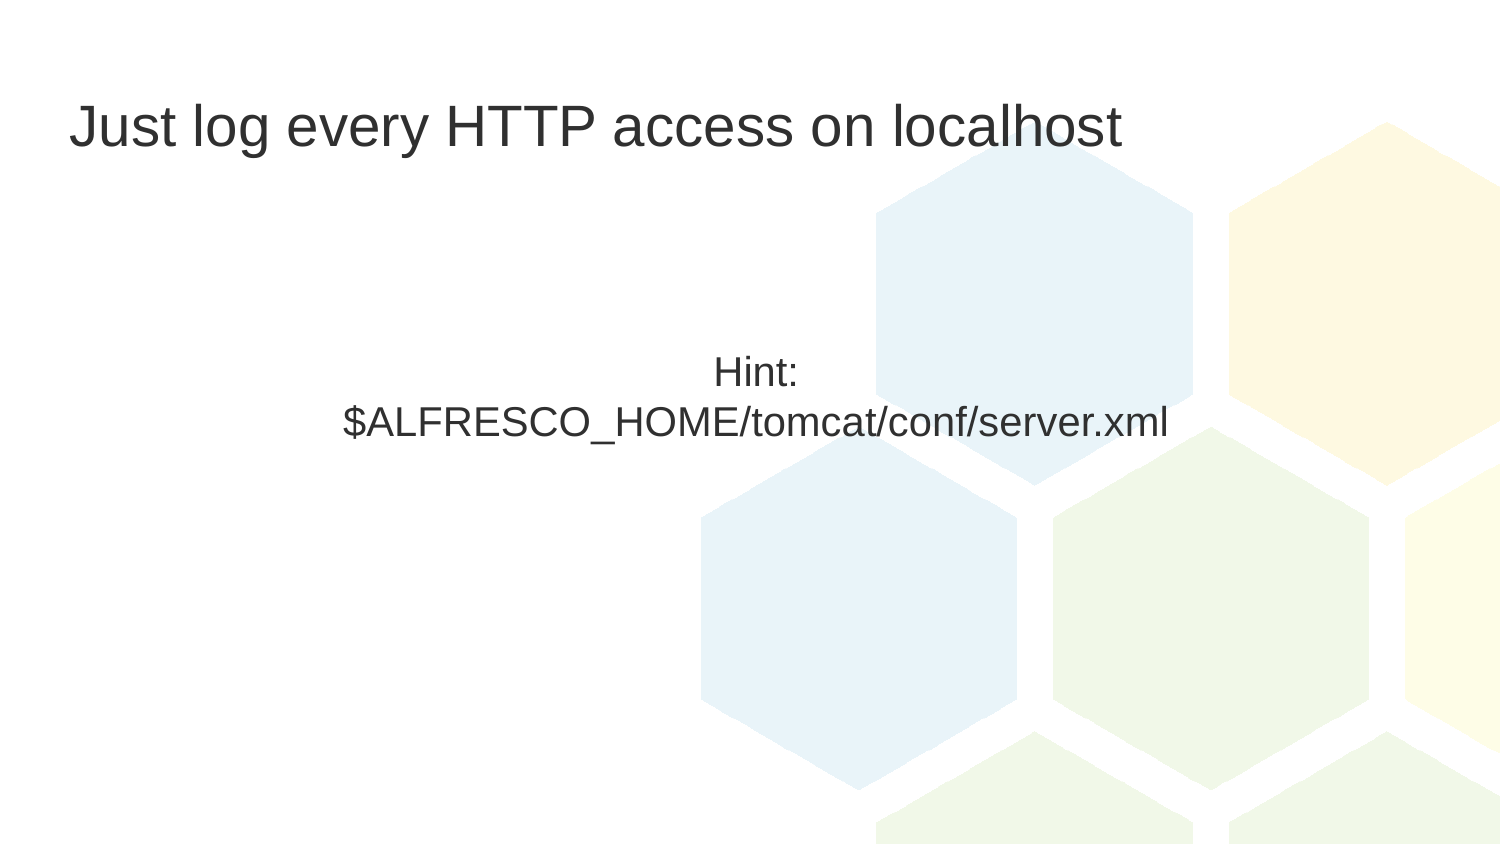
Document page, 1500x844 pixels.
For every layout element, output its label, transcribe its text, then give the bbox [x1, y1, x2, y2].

picture [0, 0, 1500, 844]
title Hint: $ALFRESCO_HOME/tomcat/conf/server.xml [57, 330, 1456, 424]
title Just log every HTTP access on localhost [54, 72, 1452, 167]
